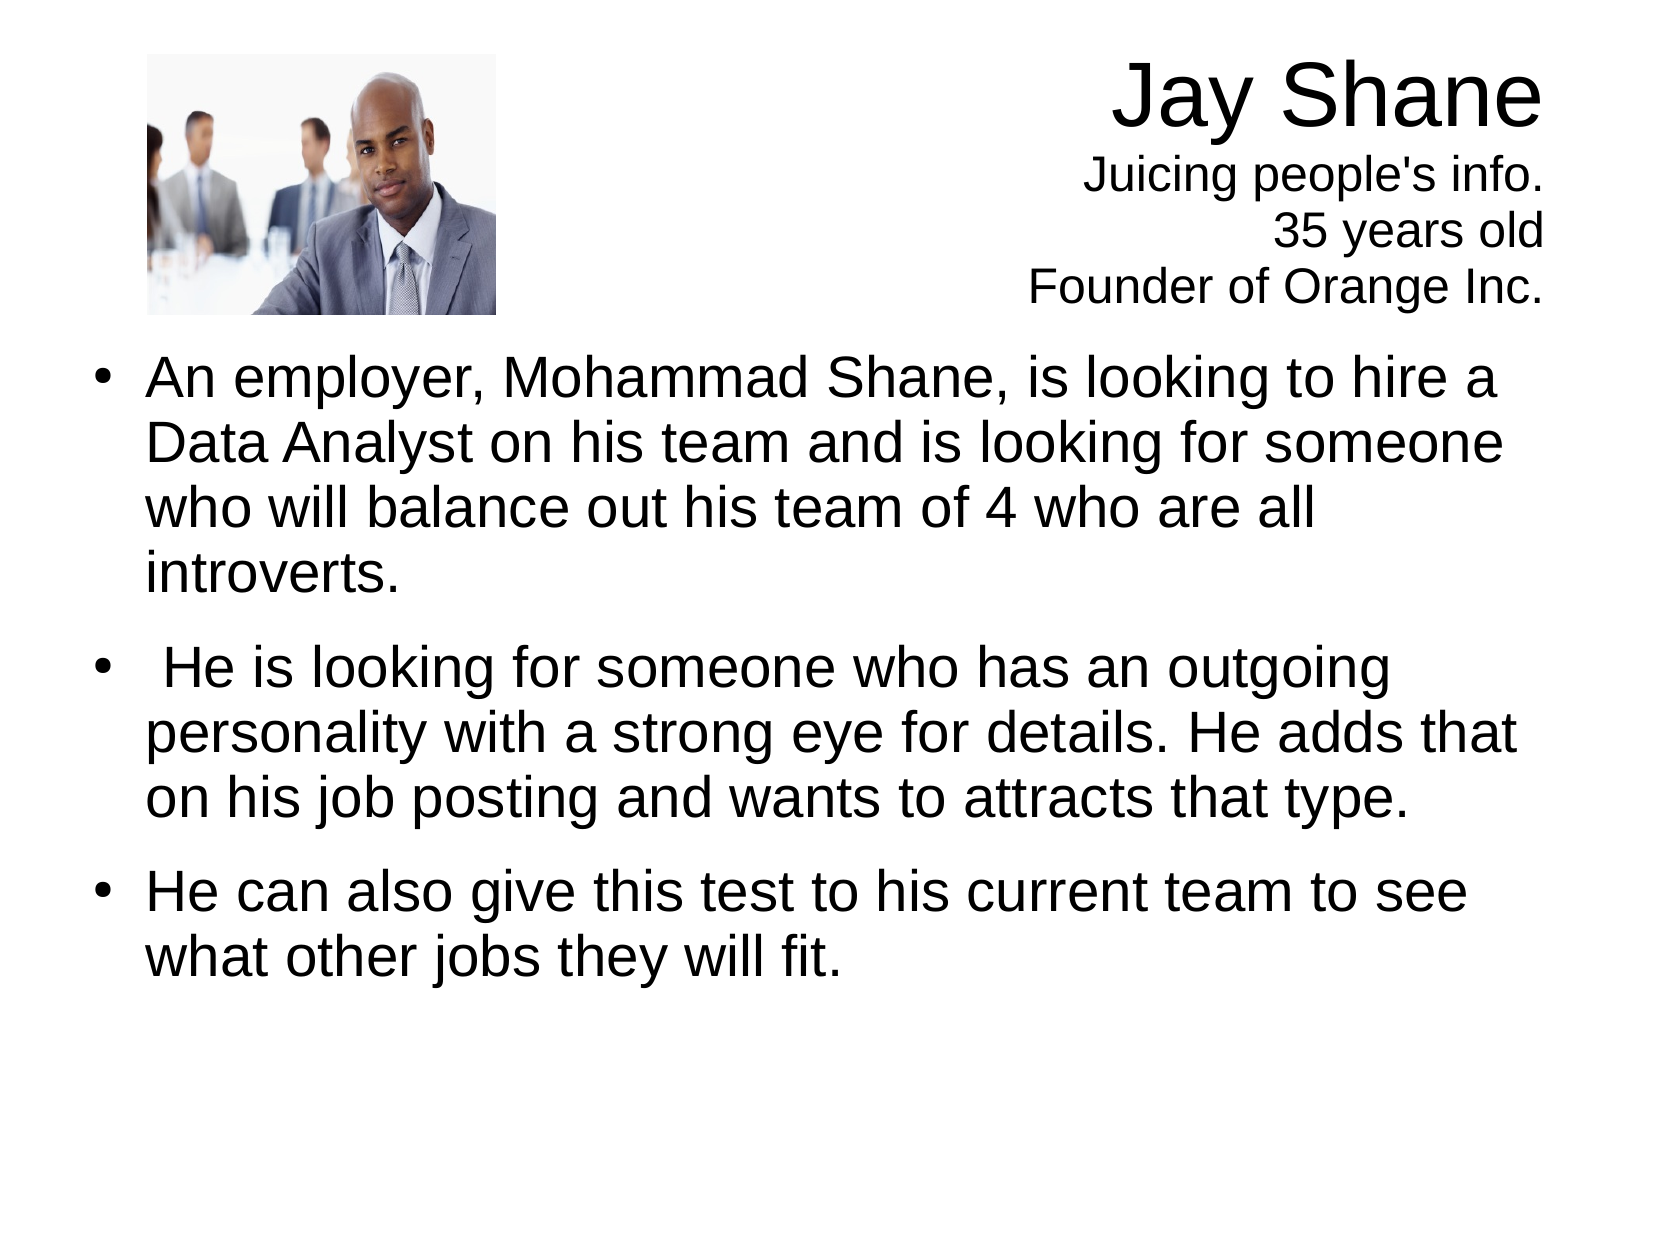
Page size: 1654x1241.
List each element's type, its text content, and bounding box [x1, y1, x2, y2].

list An employer, Mohammad Shane, is looking to hire a Data Analyst on his team and is looking for someone who will balance out his team of 4 who are all introverts. He is looking for someone who has an outgoing personality with a strong eye for details. He adds that on his job posting and wants to attracts that type. He can also give this test to his current team to see what other jobs they will fit. [75, 345, 1576, 1171]
title Jay Shane Juicing people's info. 35 years old Founder of Orange Inc. [56, 42, 1546, 511]
picture [147, 54, 496, 316]
